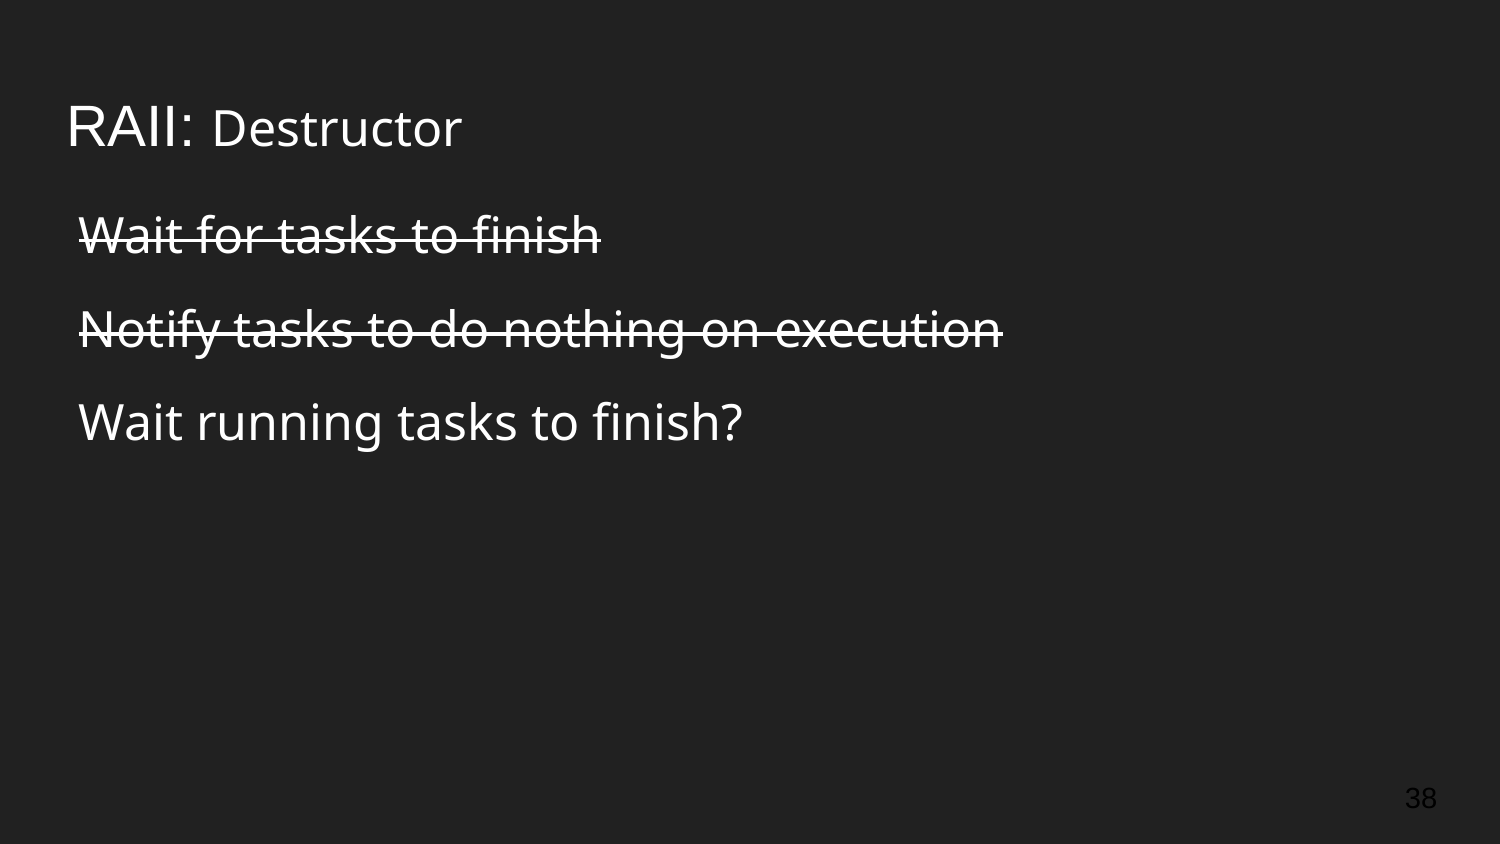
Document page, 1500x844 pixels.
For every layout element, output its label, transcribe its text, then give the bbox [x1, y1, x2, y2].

list Wait for tasks to finish Notify tasks to do nothing on execution Wait running tasks to finish? [51, 189, 1449, 750]
title RAII: Destructor [51, 72, 1449, 167]
slide_number <number> [1389, 764, 1480, 830]
